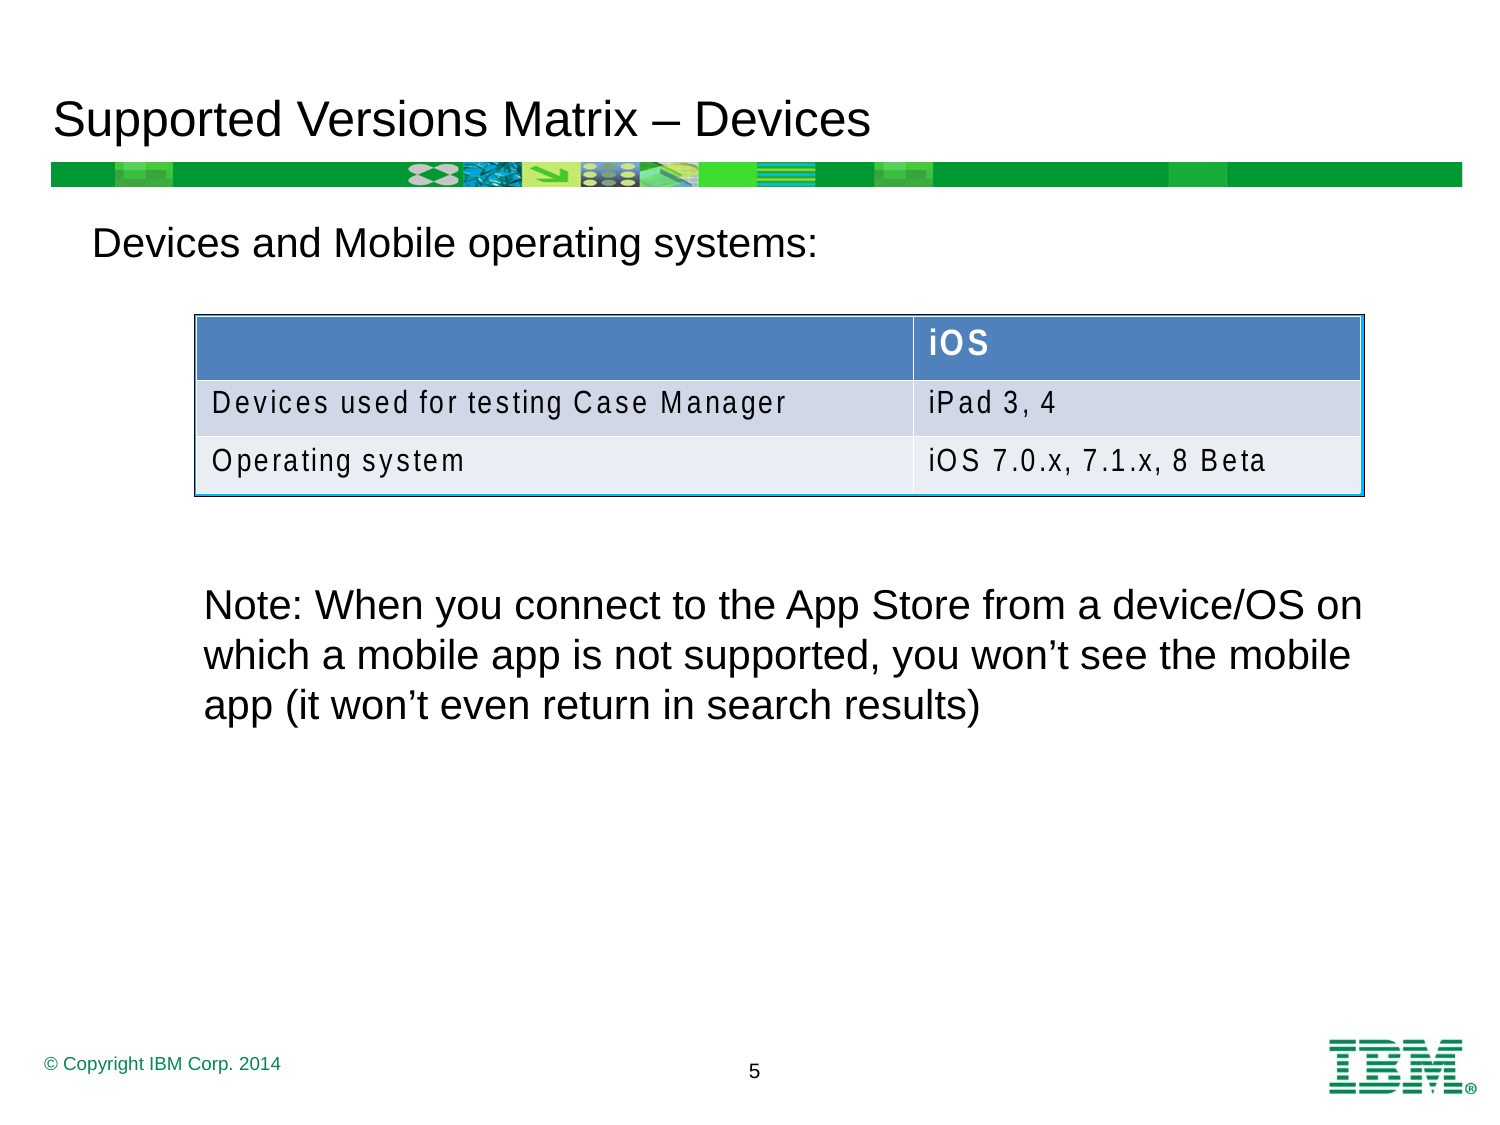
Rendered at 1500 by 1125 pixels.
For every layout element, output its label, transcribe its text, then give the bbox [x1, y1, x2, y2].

list Devices and Mobile operating systems: Note: When you connect to the App Store from a device/OS on which a mobile app is not supported, you won’t see the mobile app (it won’t even return in search results) [76, 208, 1447, 951]
picture [1327, 1037, 1479, 1096]
text_box <number> [425, 1052, 776, 1113]
title Supported Versions Matrix – Devices [37, 45, 1388, 188]
picture [50, 161, 1463, 189]
chart [194, 314, 1365, 497]
